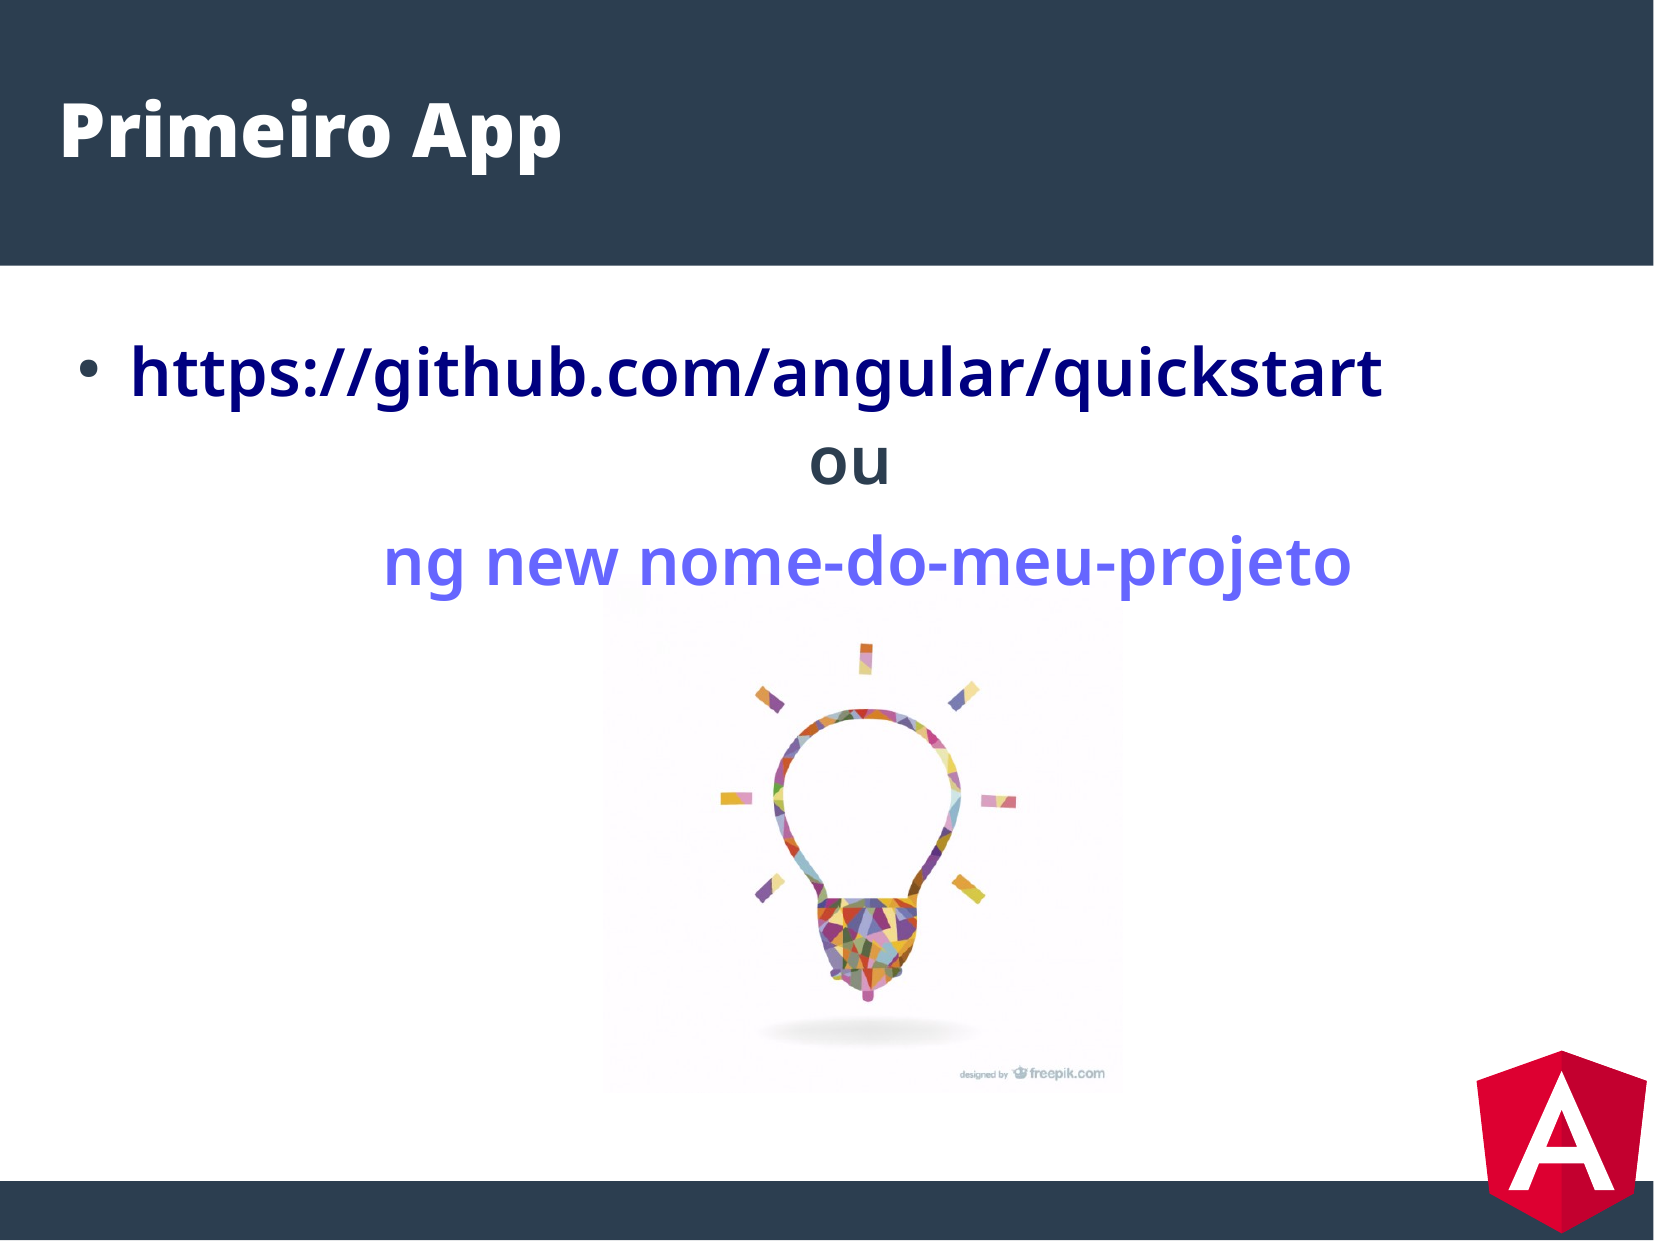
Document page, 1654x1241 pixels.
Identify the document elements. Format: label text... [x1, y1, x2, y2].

list ou [47, 413, 1583, 510]
picture [1446, 1022, 1654, 1241]
list https://github.com/angular/quickstart [59, 324, 1595, 449]
list ng new nome-do-meu-projeto [64, 513, 1601, 638]
picture [603, 638, 1123, 1093]
title Primeiro App [59, 49, 1595, 207]
